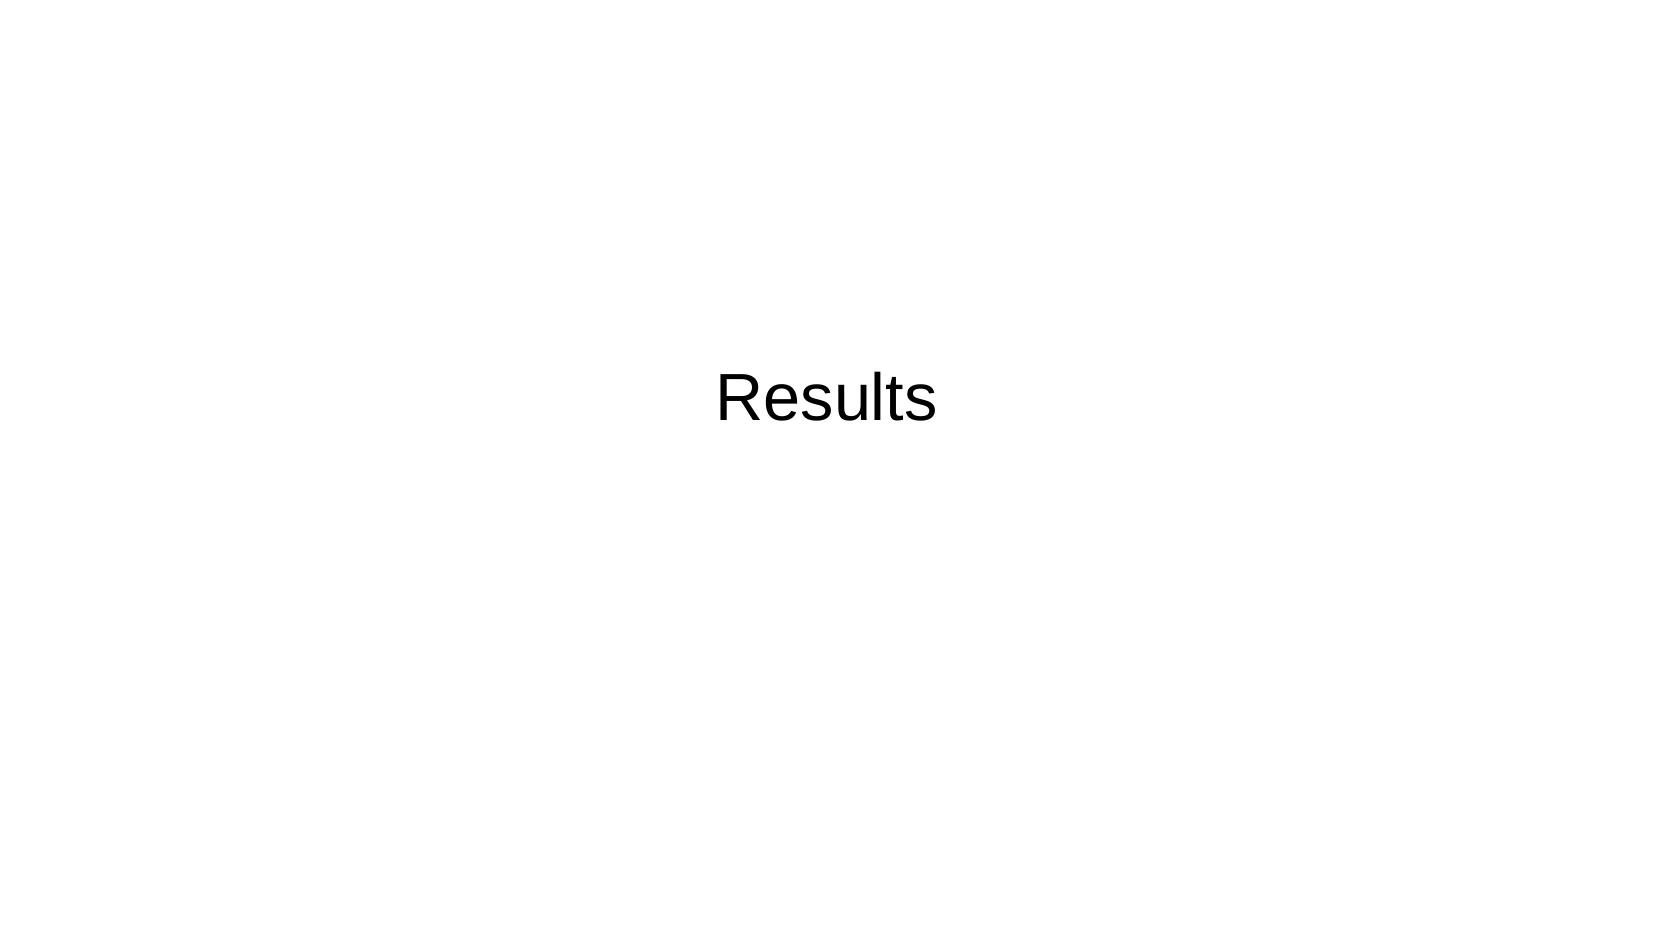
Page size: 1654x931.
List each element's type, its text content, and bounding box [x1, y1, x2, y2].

subtitle Results [82, 37, 1571, 757]
